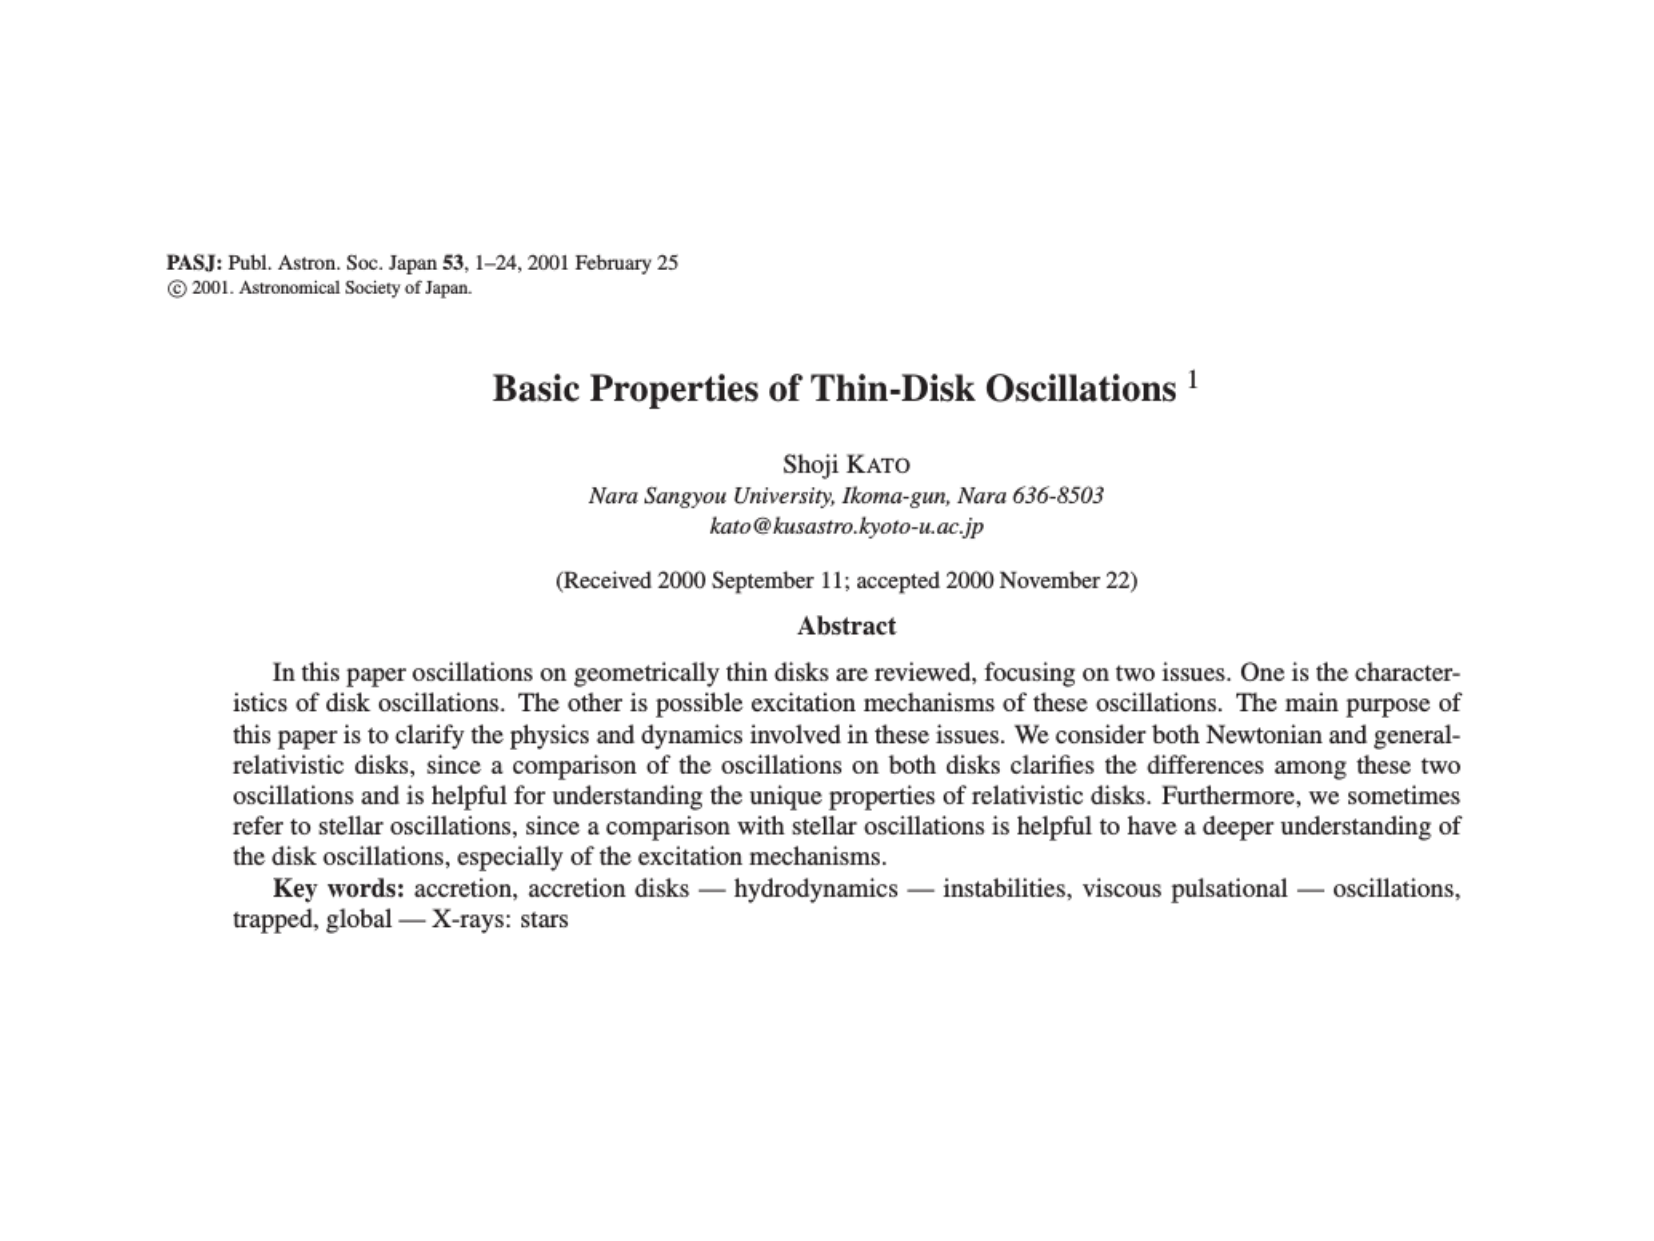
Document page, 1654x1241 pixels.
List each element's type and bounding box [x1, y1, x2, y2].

picture [149, 238, 1515, 958]
